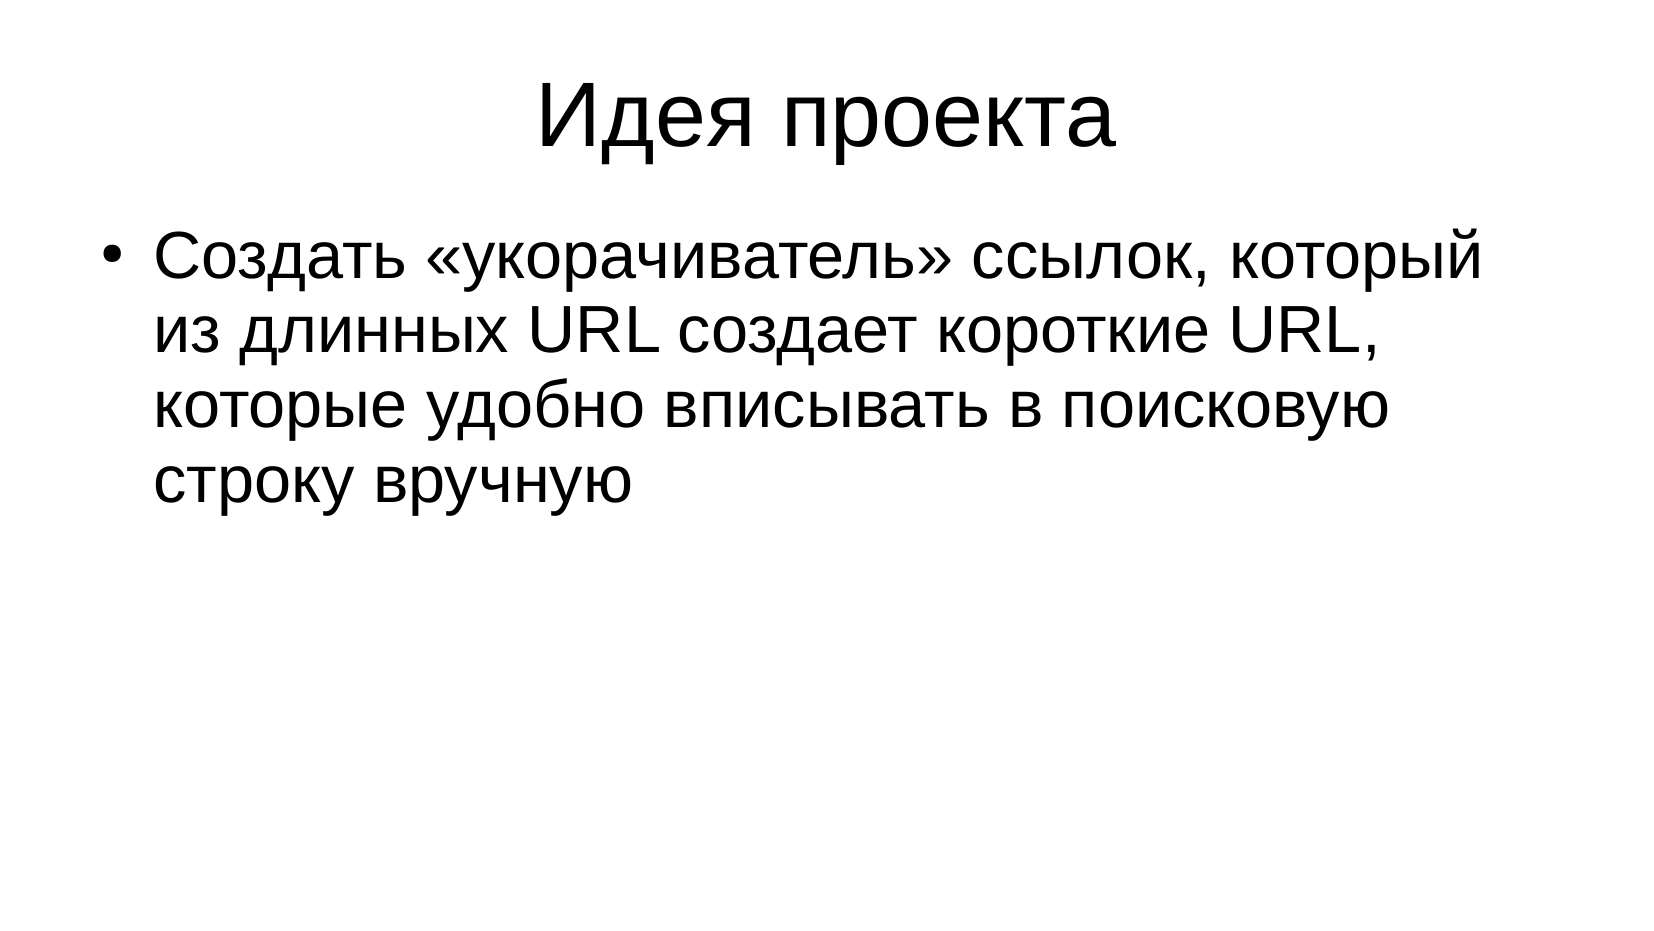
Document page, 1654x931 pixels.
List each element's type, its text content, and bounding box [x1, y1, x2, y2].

list Создать «укорачиватель» ссылок, который из длинных URL создает короткие URL, которые удобно вписывать в поисковую строку вручную [82, 217, 1571, 758]
title Идея проекта [82, 37, 1571, 193]
